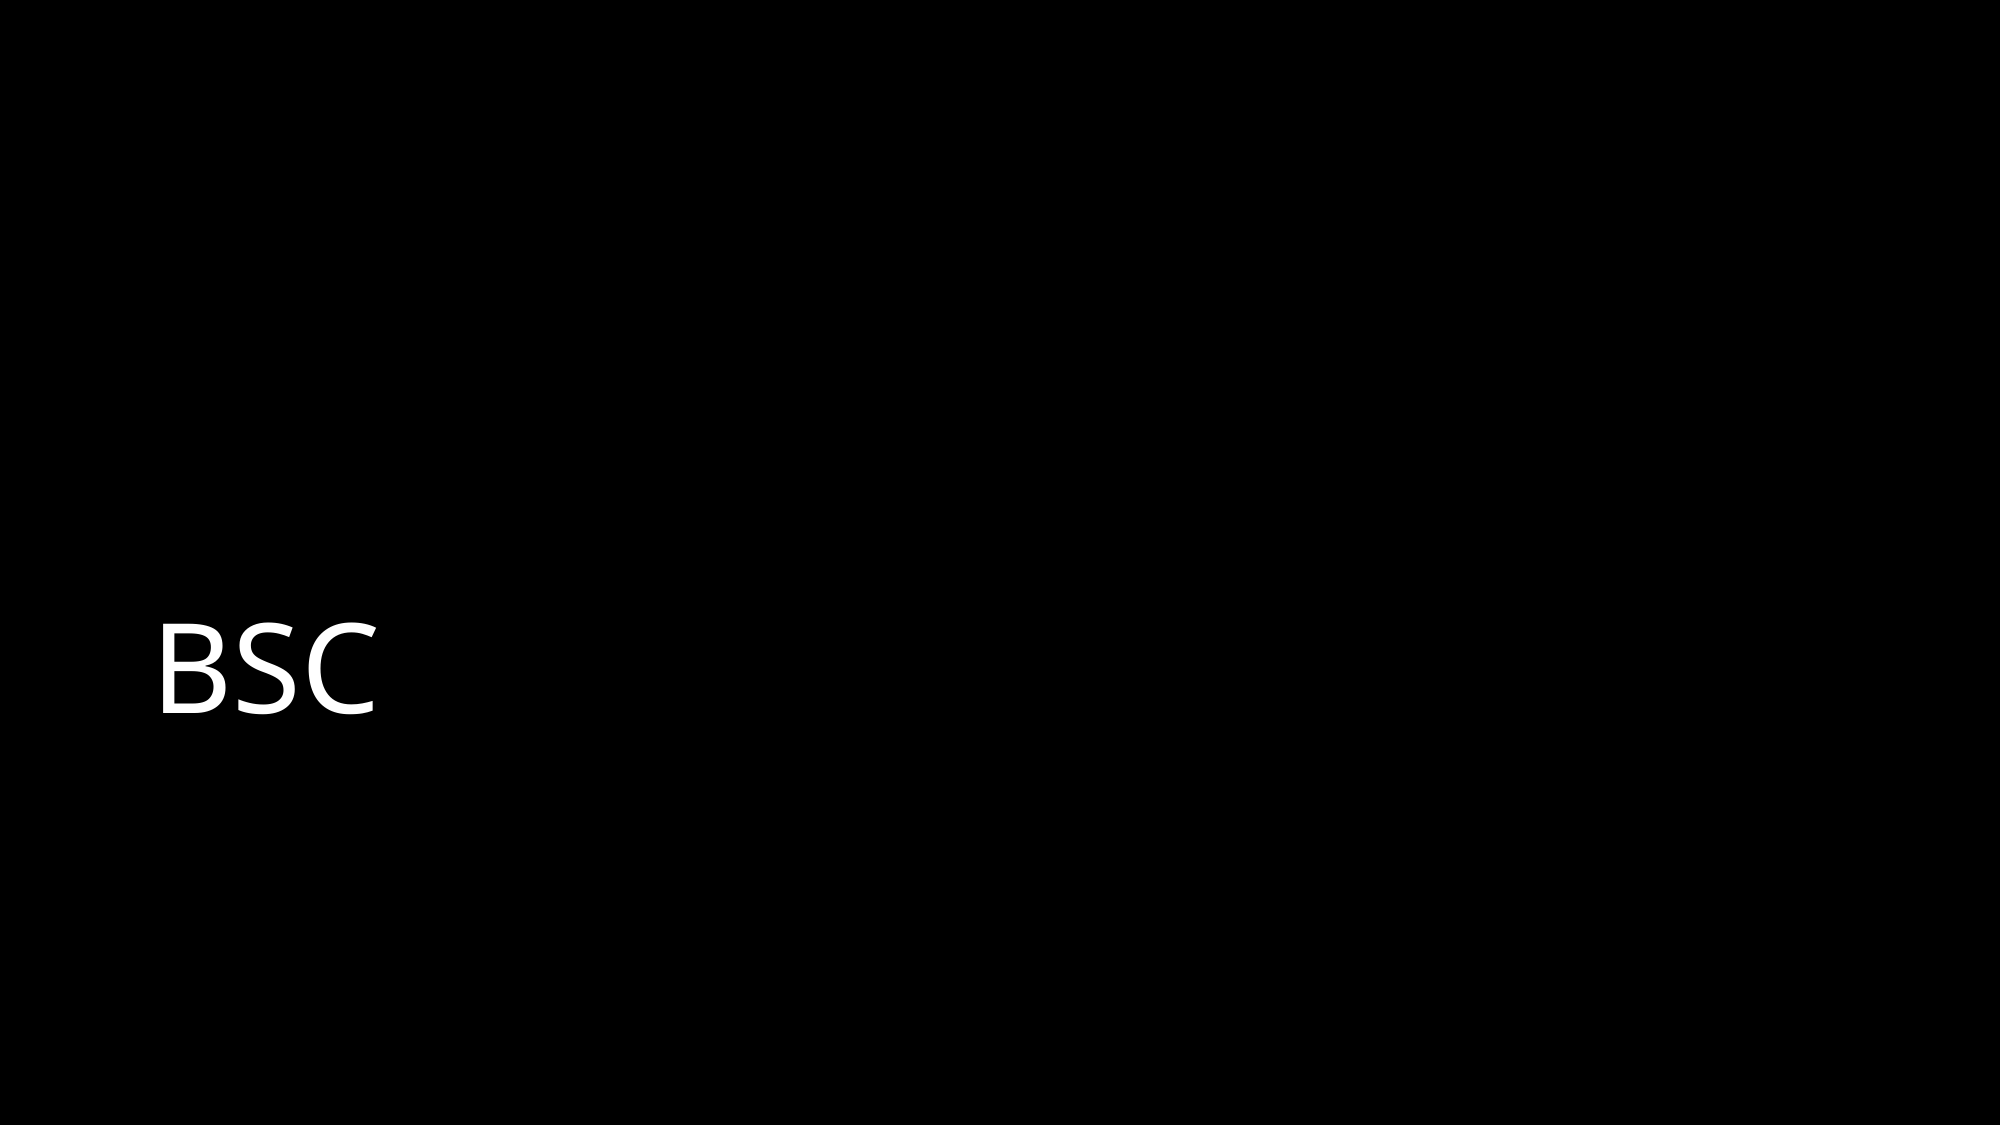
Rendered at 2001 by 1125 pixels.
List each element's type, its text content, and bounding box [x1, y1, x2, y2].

title BSC [136, 280, 1862, 749]
